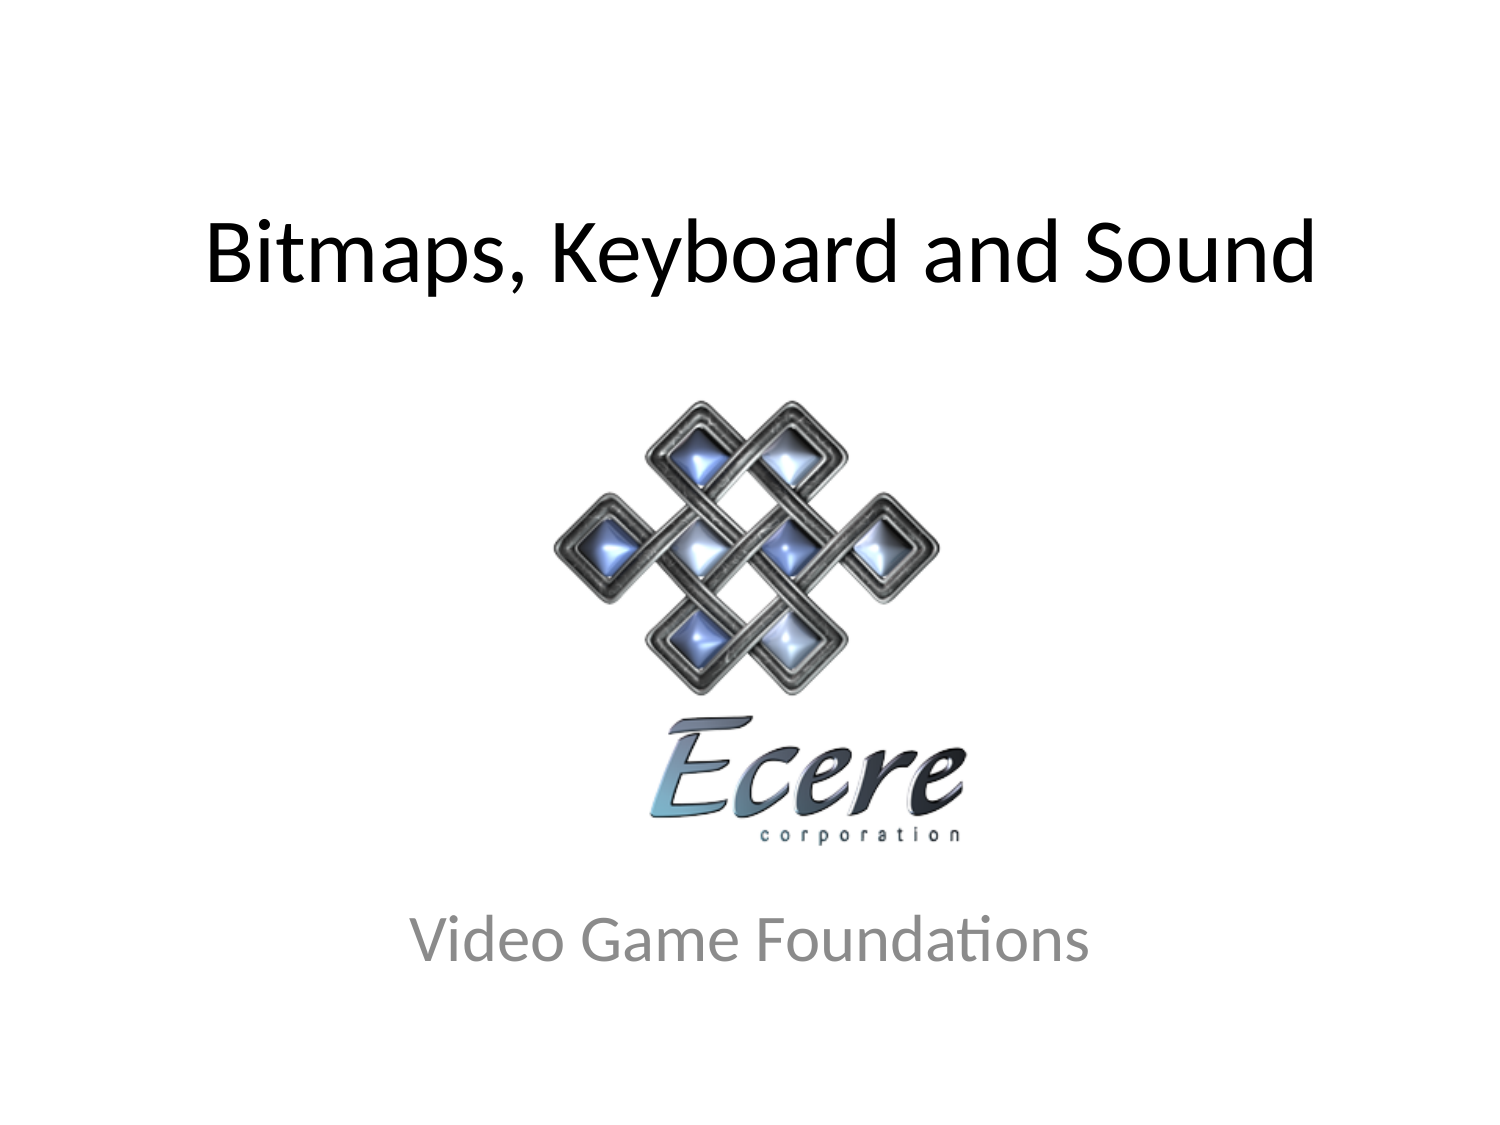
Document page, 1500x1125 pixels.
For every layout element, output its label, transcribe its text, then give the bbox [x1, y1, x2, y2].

subtitle Video Game Foundations [137, 887, 1363, 1125]
title Bitmaps, Keyboard and Sound [125, 125, 1400, 367]
picture [537, 387, 971, 857]
